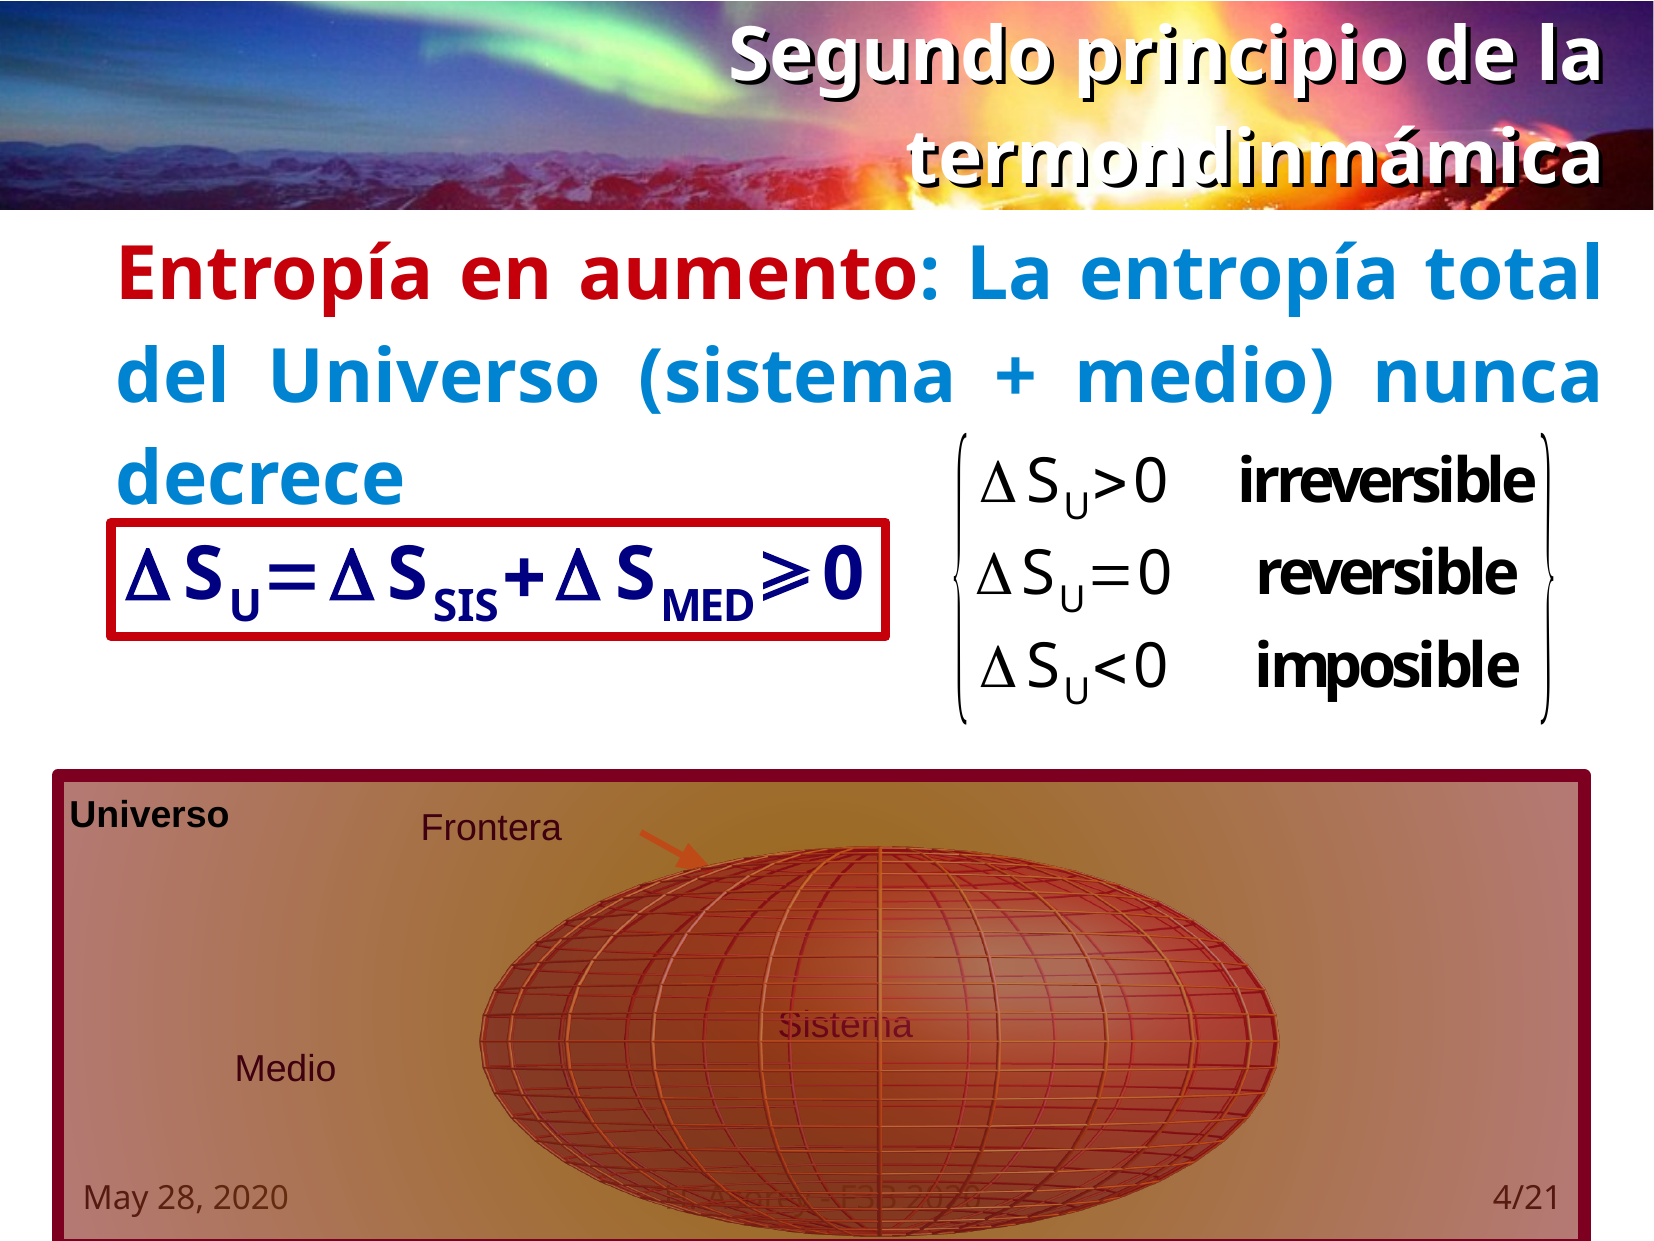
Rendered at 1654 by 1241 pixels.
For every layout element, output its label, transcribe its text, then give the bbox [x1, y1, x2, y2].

picture [0, 1, 1654, 210]
title Segundo principio de la termondinmámica [45, 15, 1606, 191]
text_box [53, 774, 1585, 1241]
text_box Universo [54, 786, 308, 873]
chart [115, 527, 881, 632]
list Entropía en aumento: La entropía total del Universo (sistema + medio) nunca decrece [45, 219, 1606, 649]
chart [943, 429, 1569, 727]
